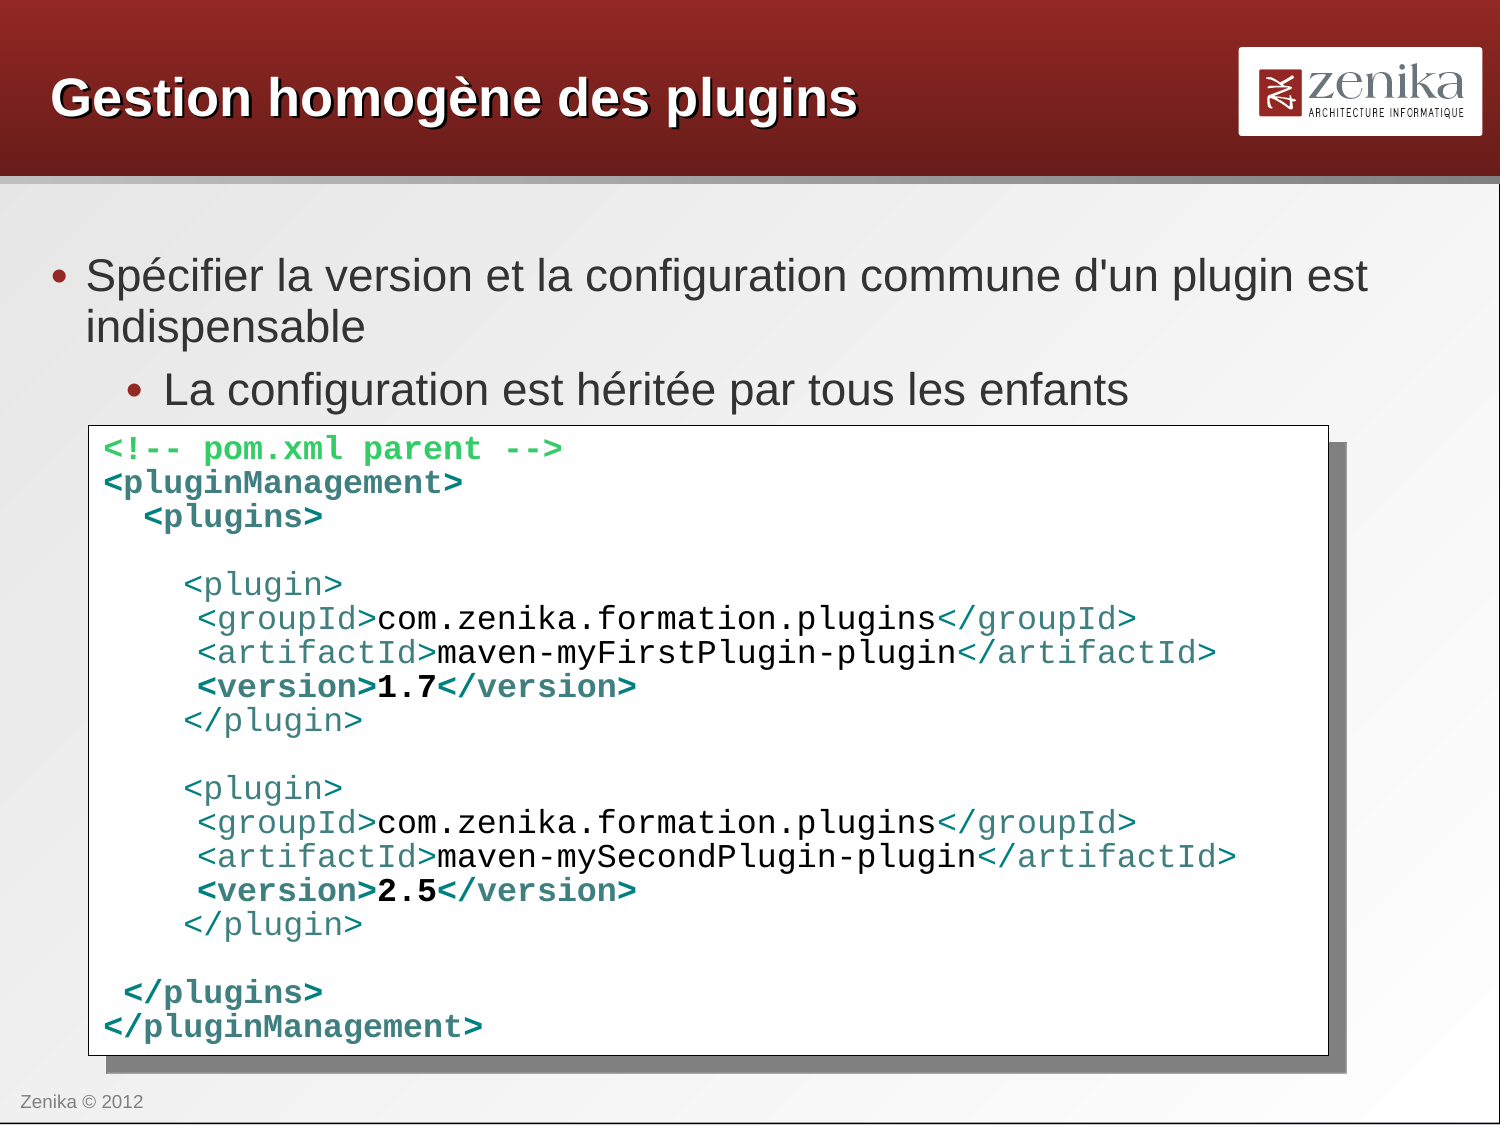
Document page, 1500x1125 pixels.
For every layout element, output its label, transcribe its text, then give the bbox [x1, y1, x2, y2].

picture [1257, 58, 1464, 125]
title Gestion homogène des plugins [50, 15, 1206, 180]
list Spécifier la version et la configuration commune d'un plugin est indispensable La configuration est héritée par tous les enfants [50, 249, 1435, 1079]
text_box <!-- pom.xml parent --> <pluginManagement> <plugins> <plugin> <groupId>com.zenika.formation.plugins</groupId> <artifactId>maven-myFirstPlugin-plugin</artifactId> <version>1.7</version> </plugin> <plugin> <groupId>com.zenika.formation.plugins</groupId> <artifactId>maven-mySecondPlugin-plugin</artifactId> <version>2.5</version> </plugin> </plugins> </pluginManagement> [88, 425, 1329, 1056]
